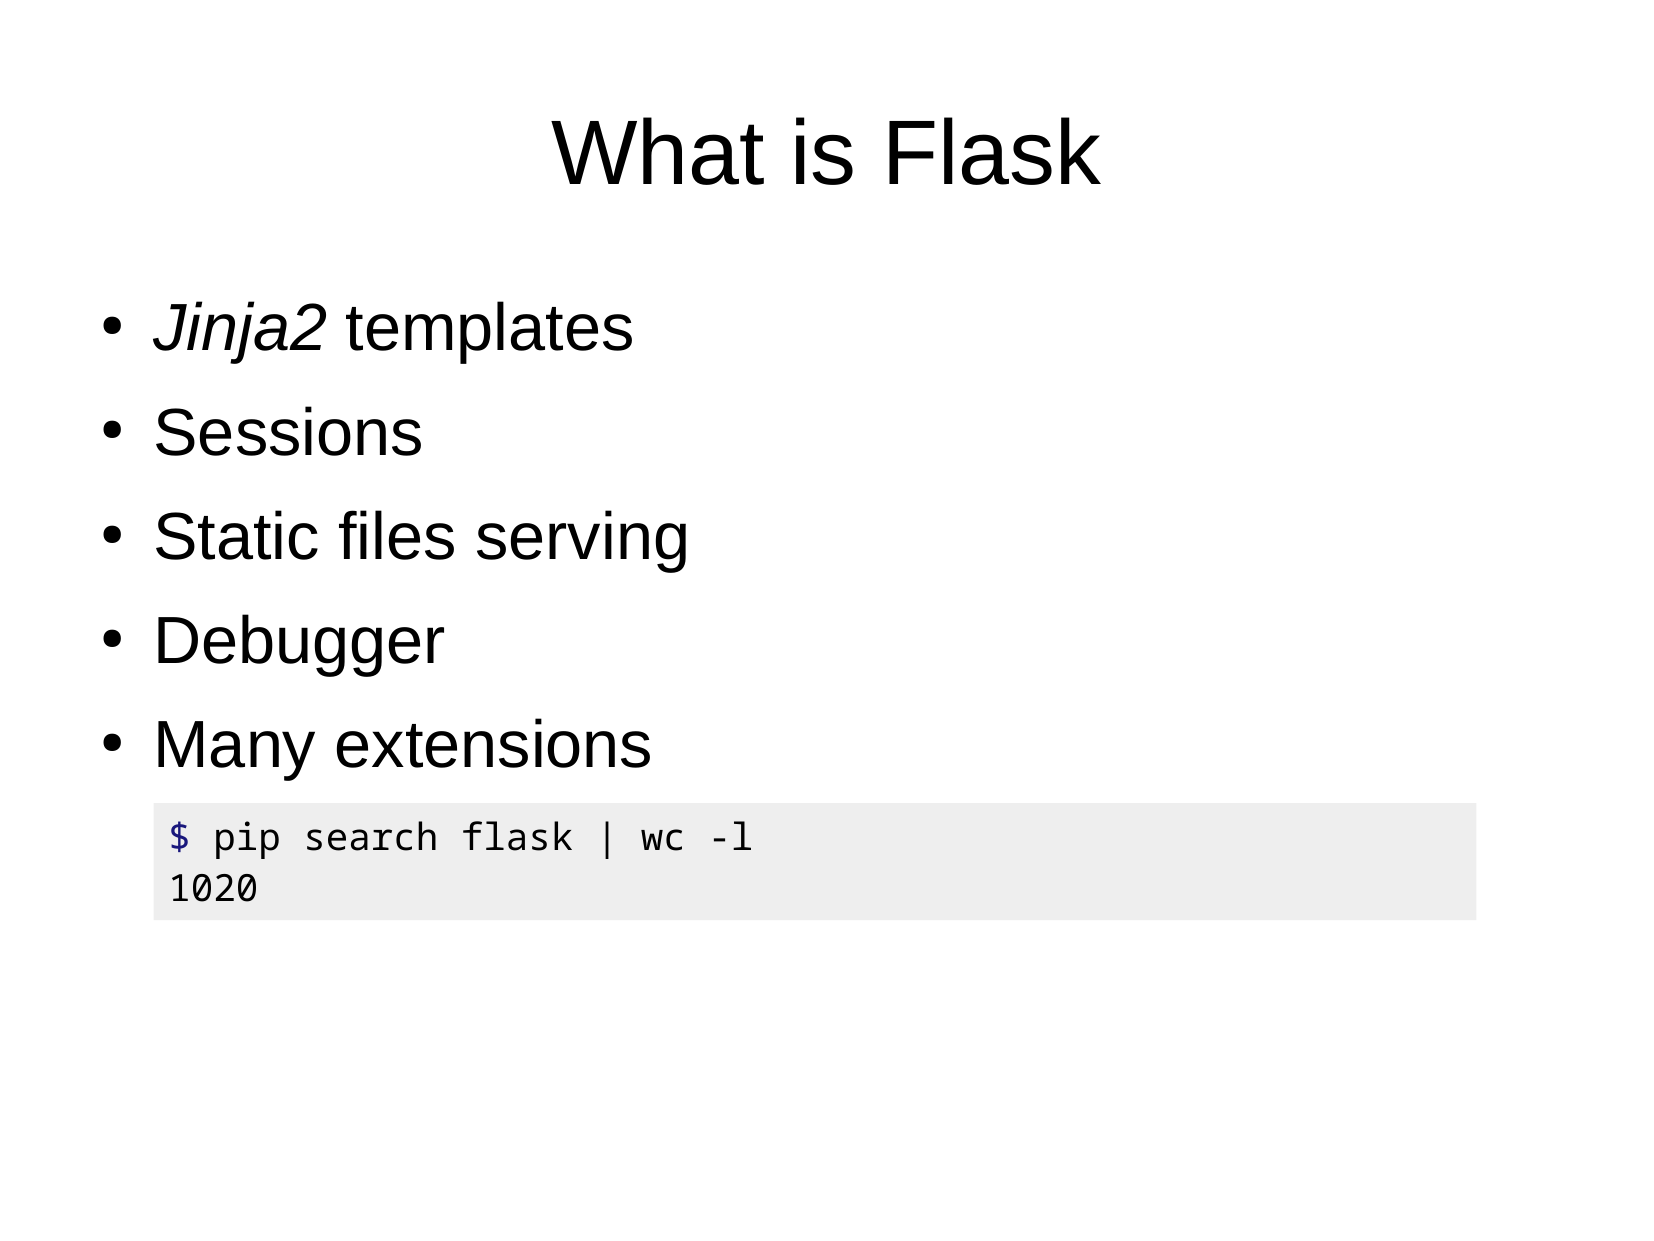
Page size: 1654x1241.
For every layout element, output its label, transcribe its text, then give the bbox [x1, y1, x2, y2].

title What is Flask [82, 49, 1571, 257]
text_box $ pip search flask | wc -l 1020 [153, 803, 1477, 894]
list Jinja2 templates Sessions Static files serving Debugger Many extensions [82, 290, 1571, 1010]
